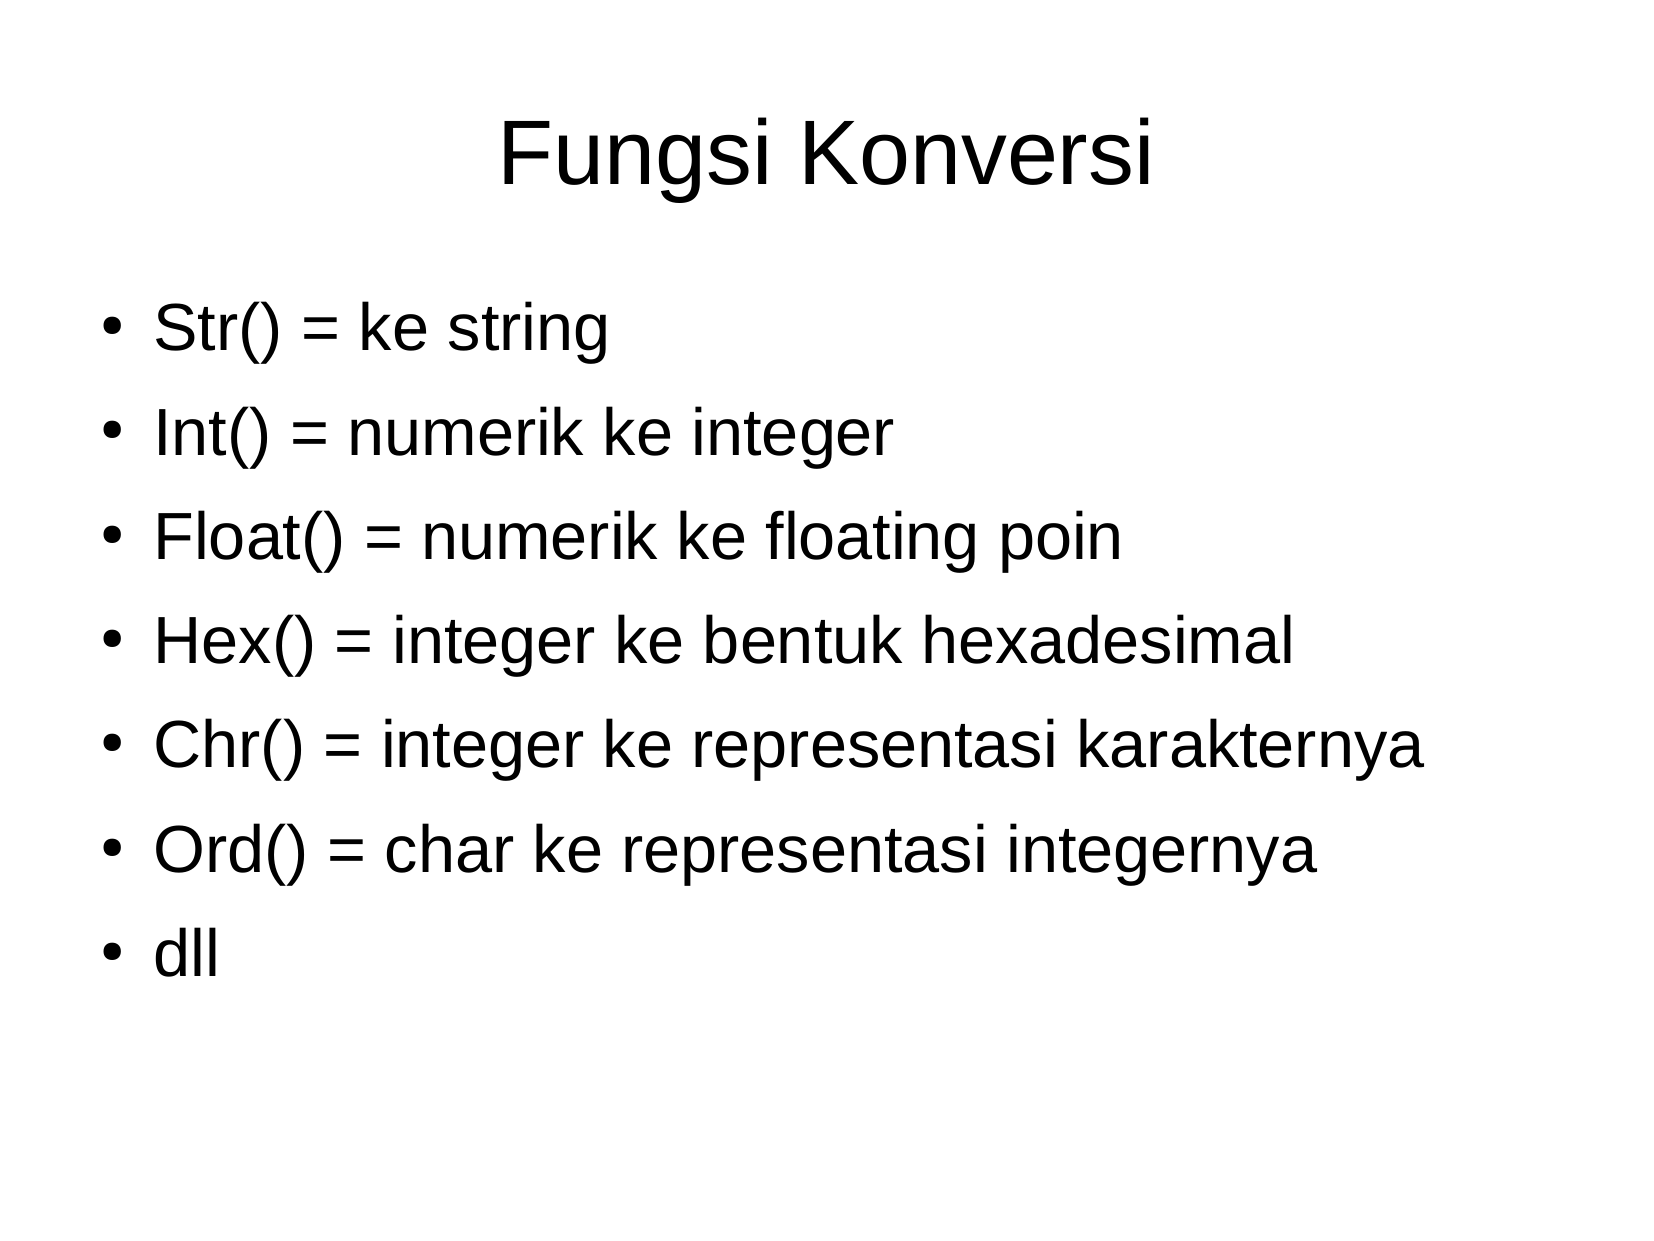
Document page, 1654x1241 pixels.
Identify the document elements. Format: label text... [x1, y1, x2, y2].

title Fungsi Konversi [82, 49, 1571, 257]
list Str() = ke string Int() = numerik ke integer Float() = numerik ke floating poin Hex() = integer ke bentuk hexadesimal Chr() = integer ke representasi karakternya Ord() = char ke representasi integernya dll [82, 290, 1571, 1010]
